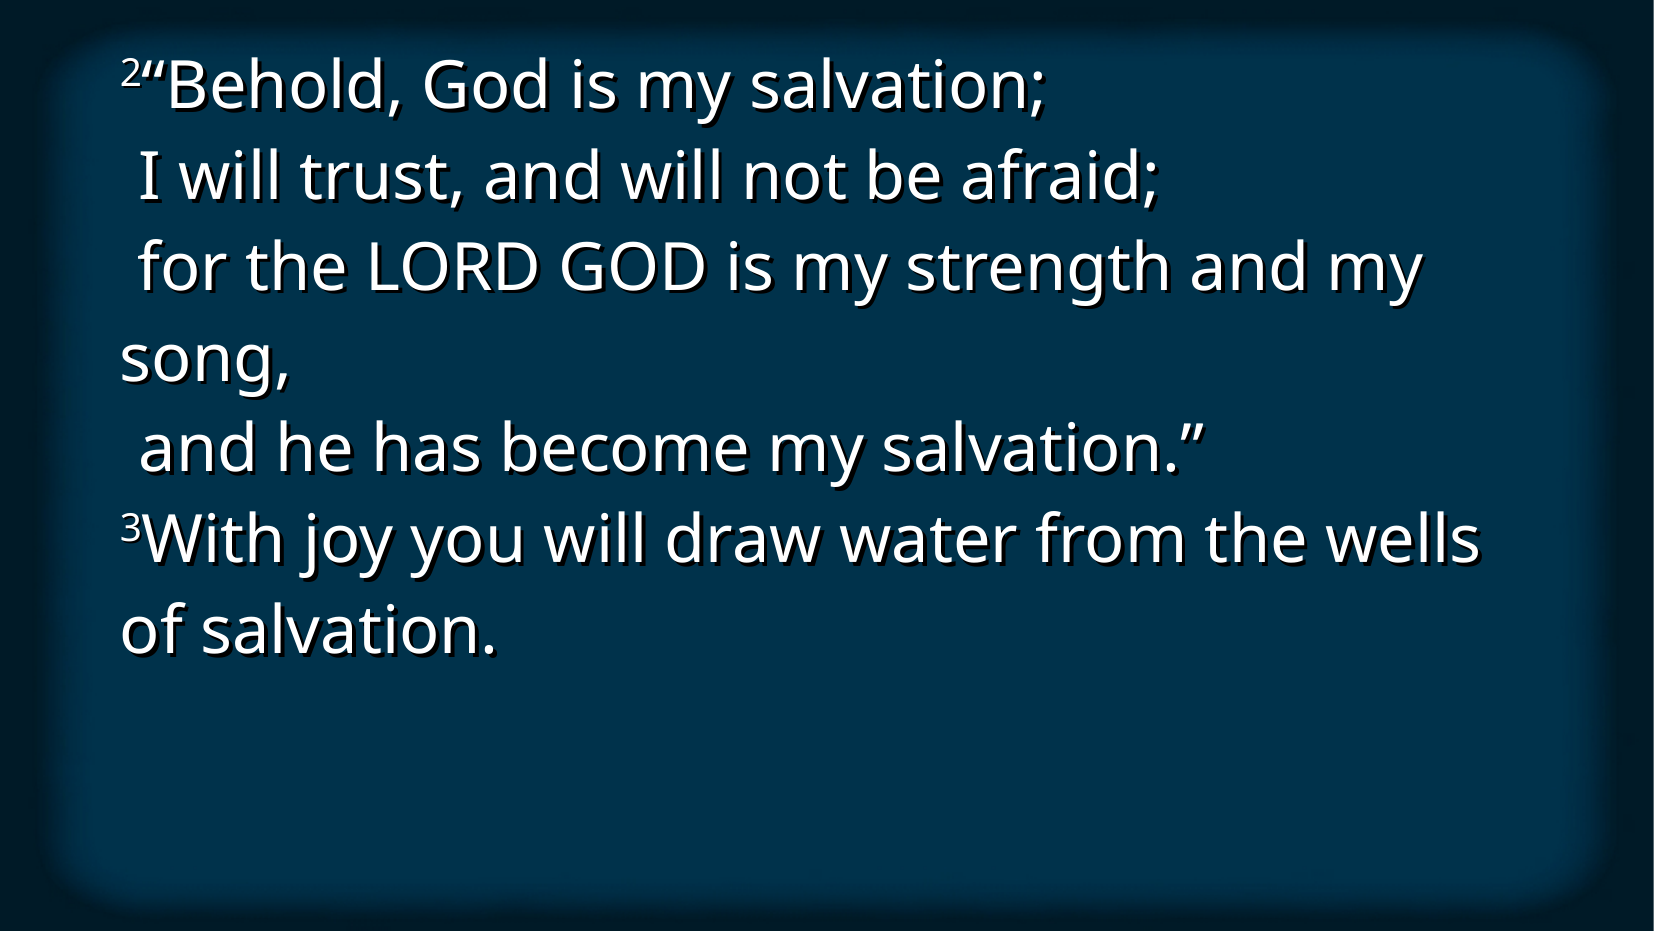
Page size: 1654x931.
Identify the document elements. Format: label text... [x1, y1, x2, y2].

picture [0, 0, 1654, 931]
text_box 2“Behold, God is my salvation; I will trust, and will not be afraid; for the LORD GOD is my strength and my song, and he has become my salvation.” 3With joy you will draw water from the wells of salvation. [105, 30, 1561, 578]
